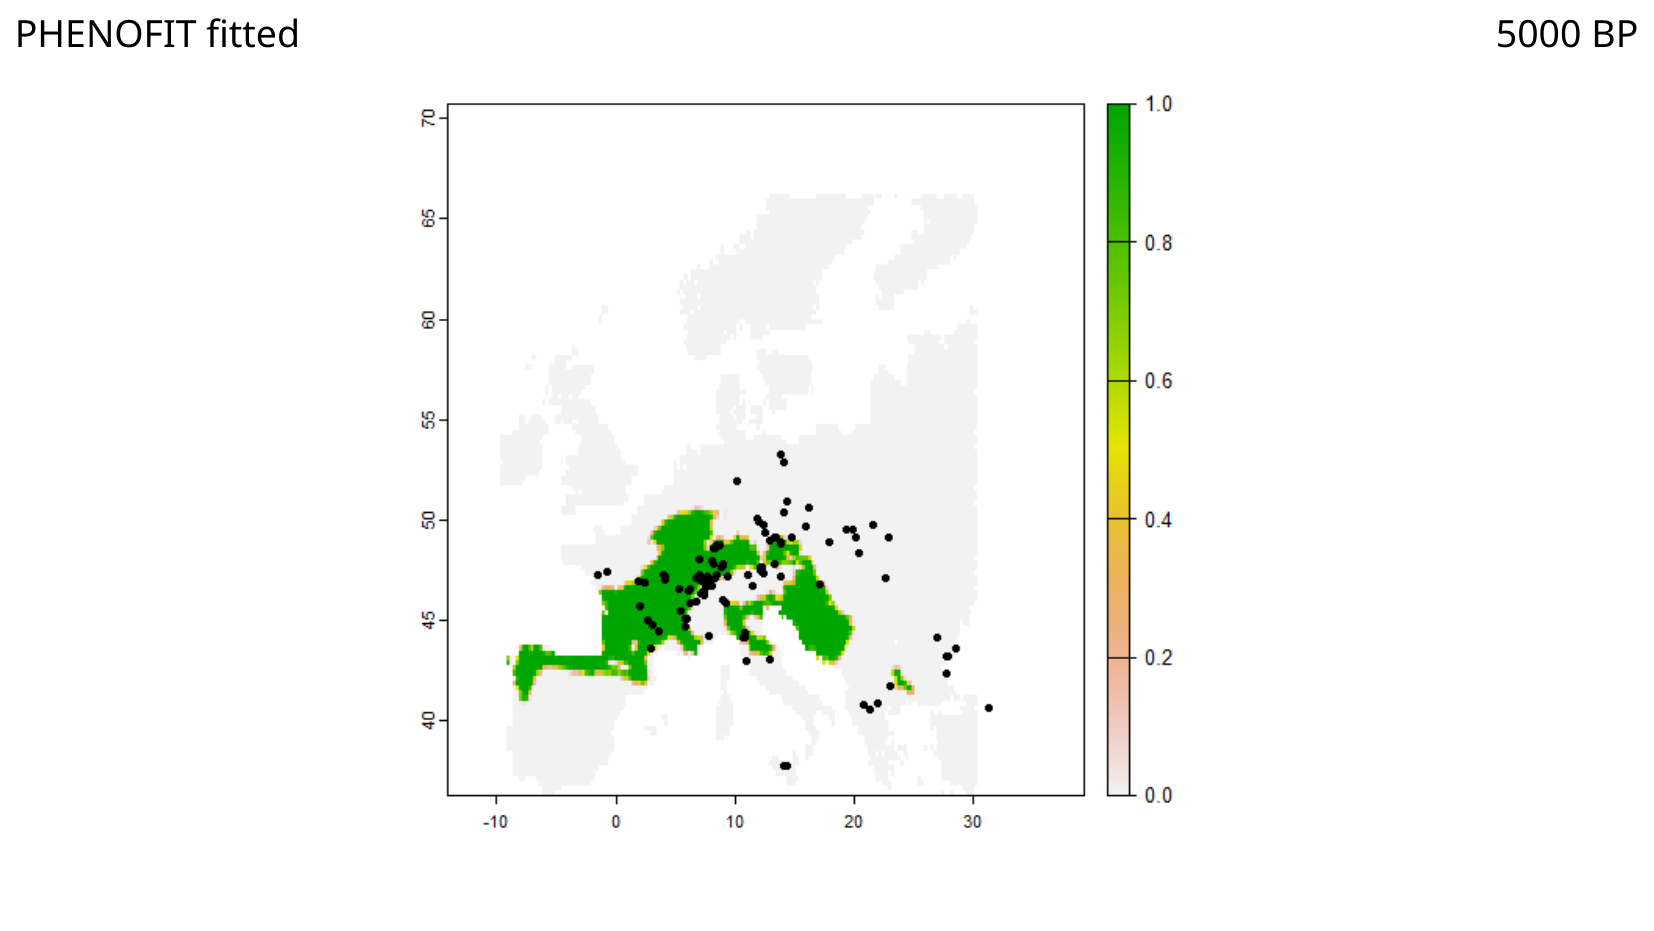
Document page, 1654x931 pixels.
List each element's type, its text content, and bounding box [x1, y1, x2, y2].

text_box PHENOFIT fitted [0, 0, 826, 66]
picture [355, 41, 1298, 889]
text_box 5000 BP [826, 0, 1654, 66]
